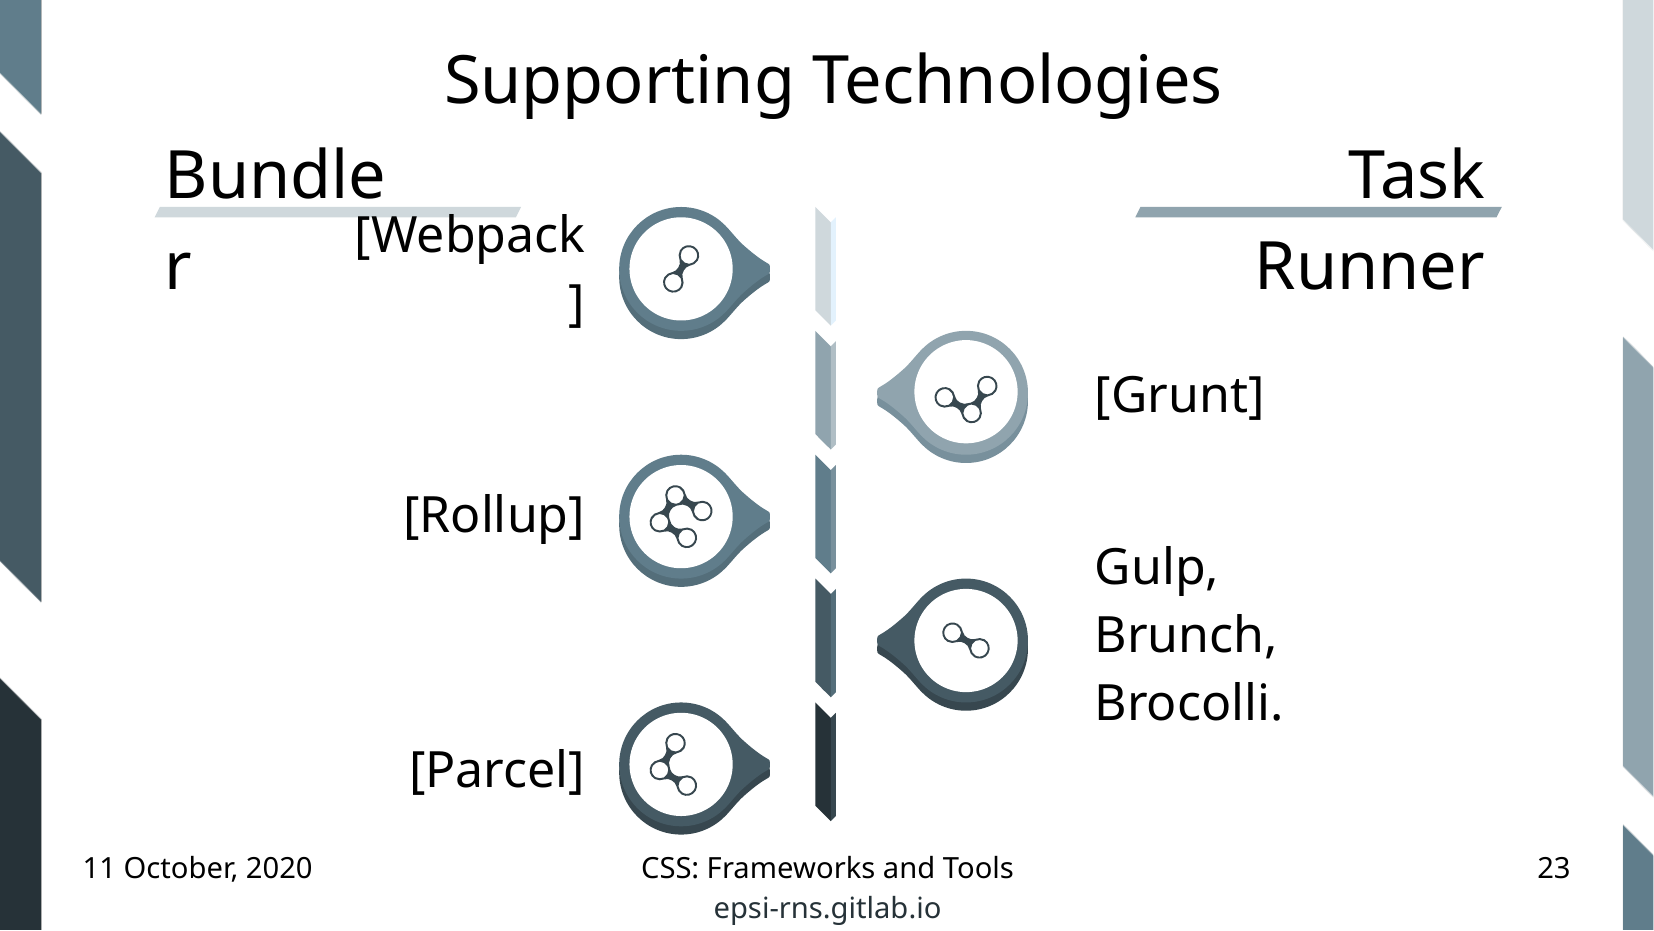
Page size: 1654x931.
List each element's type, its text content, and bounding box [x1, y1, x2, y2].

text_box Gulp, Brunch, Brocolli. [1080, 531, 1351, 736]
text_box [Parcel] [330, 720, 601, 817]
text_box [Webpack] [330, 218, 601, 316]
text_box [Grunt] [1080, 345, 1351, 442]
picture [0, 0, 1654, 931]
text_box [Rollup] [330, 465, 601, 562]
